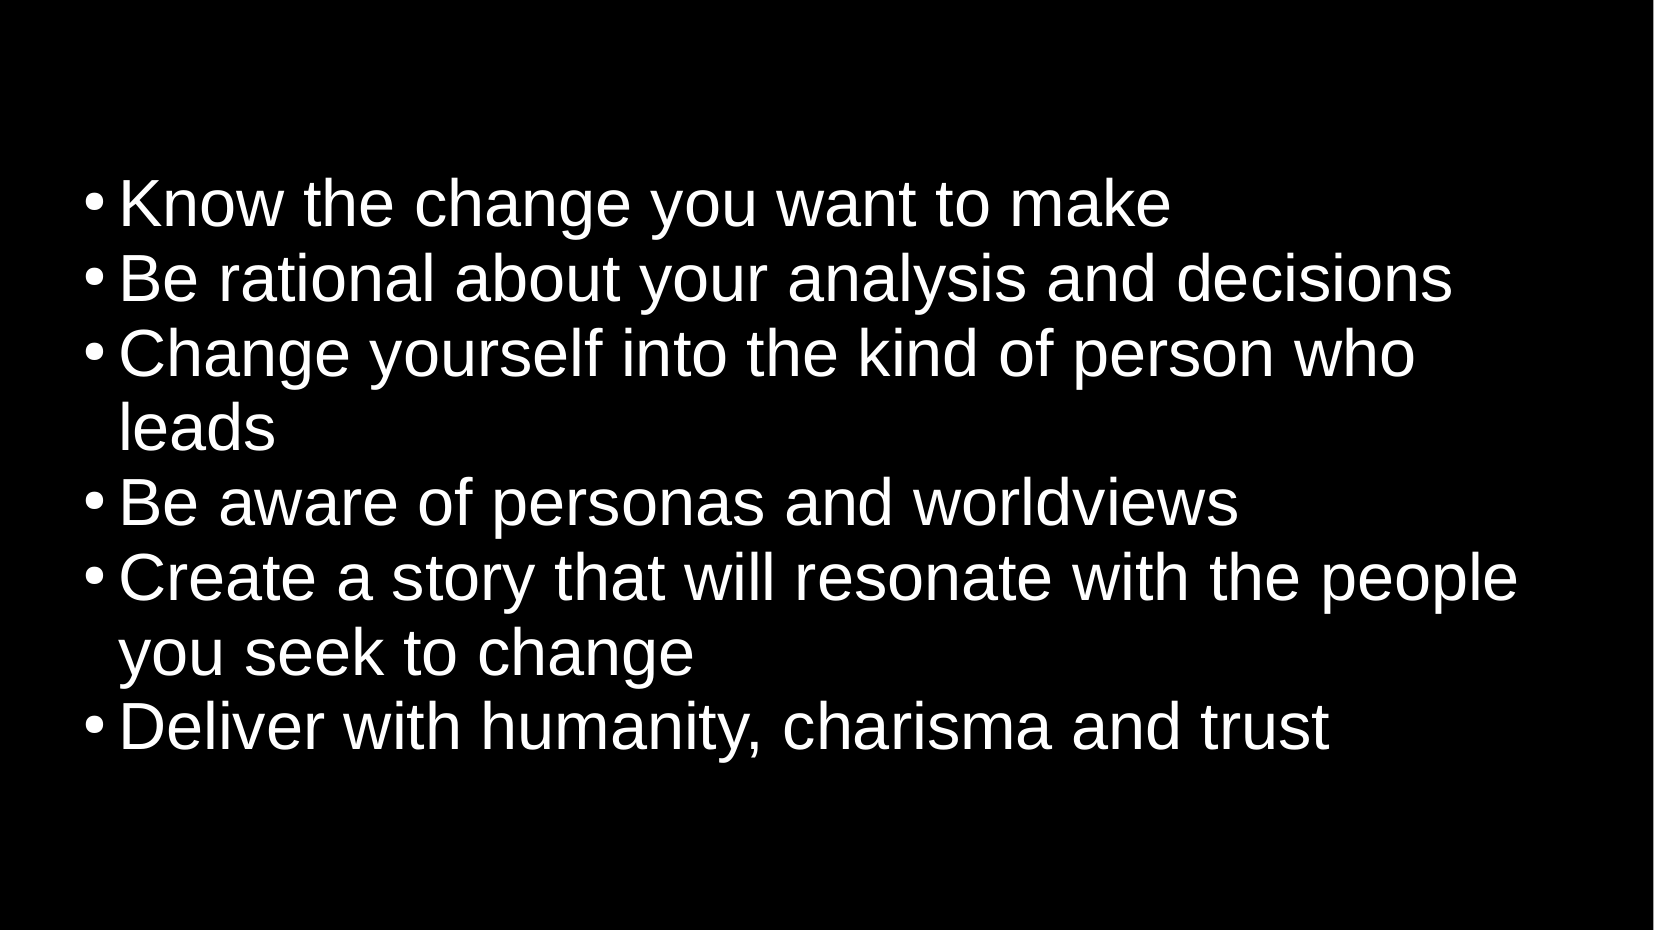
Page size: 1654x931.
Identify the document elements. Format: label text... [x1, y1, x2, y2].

subtitle Know the change you want to make Be rational about your analysis and decisions Change yourself into the kind of person who leads Be aware of personas and worldviews Create a story that will resonate with the people you seek to change Deliver with humanity, charisma and trust [82, 91, 1571, 839]
